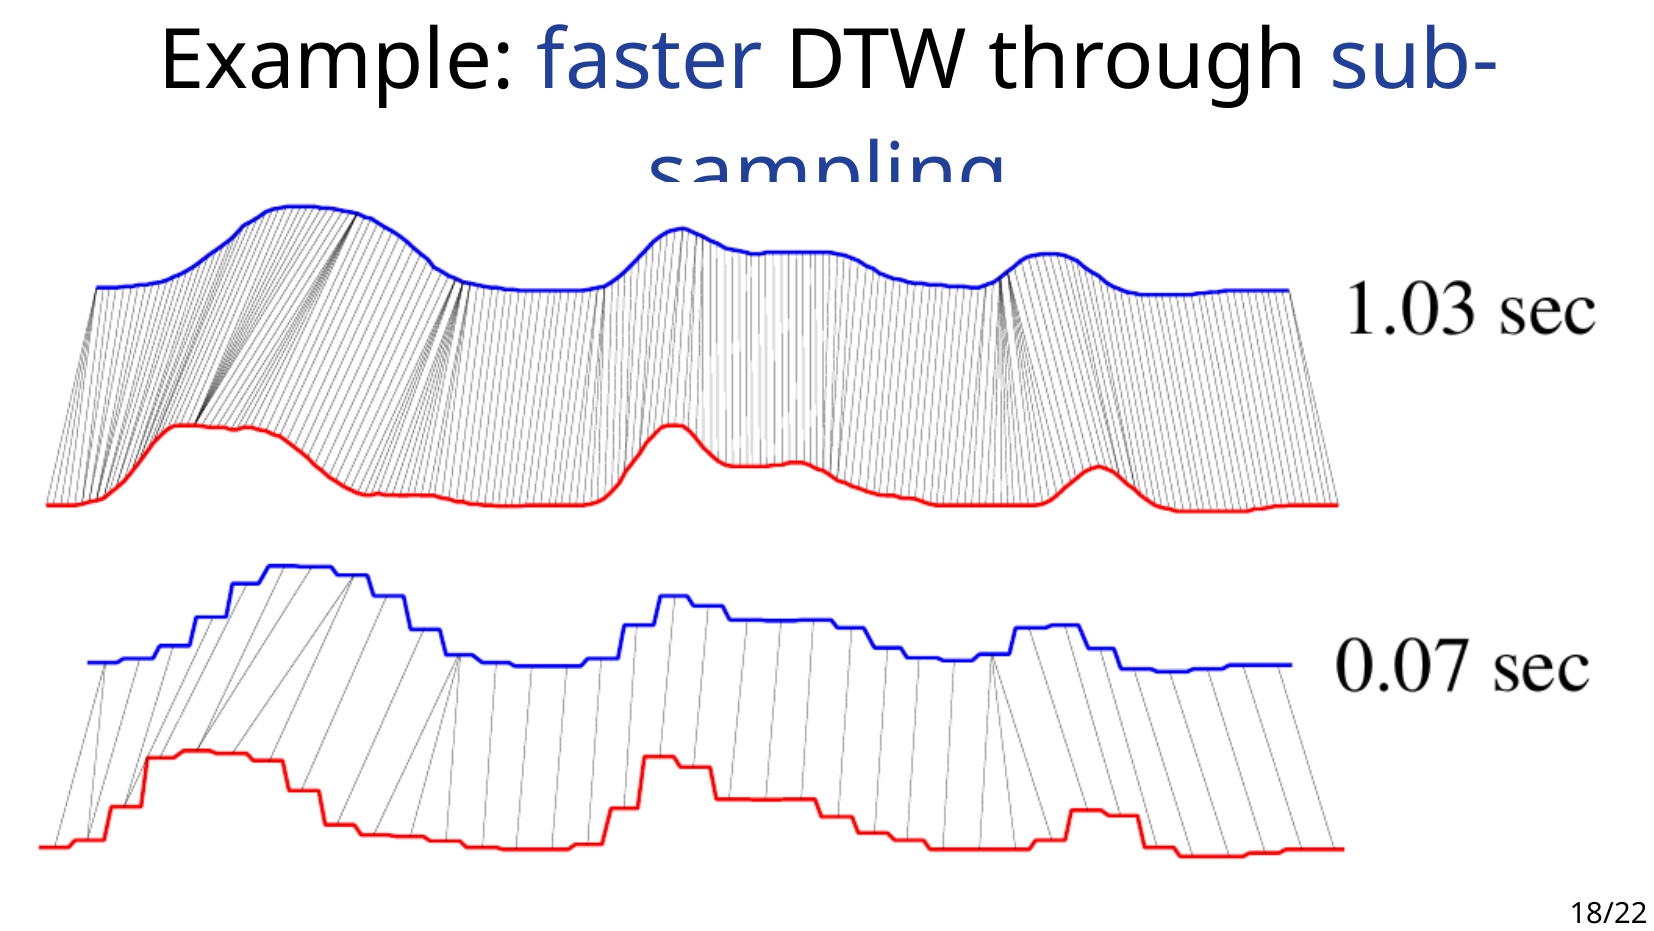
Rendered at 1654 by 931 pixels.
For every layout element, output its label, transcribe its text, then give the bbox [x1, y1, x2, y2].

title Example: faster DTW through sub-sampling [4, 1, 1653, 226]
picture [19, 182, 1651, 882]
